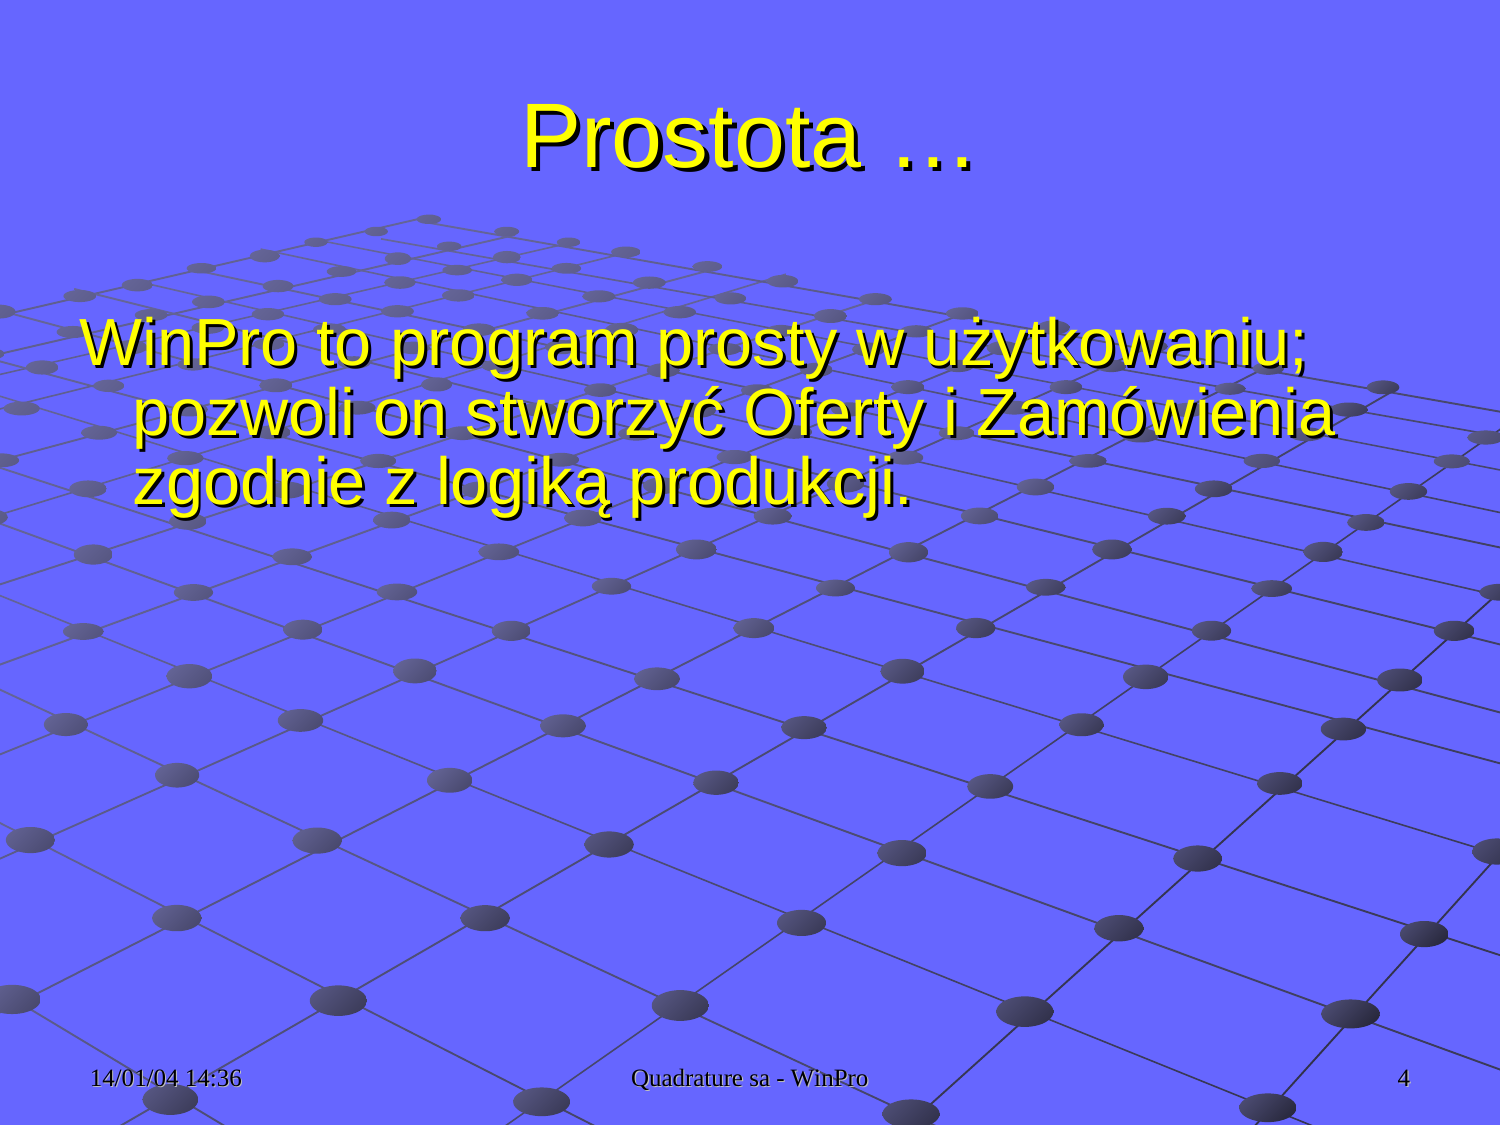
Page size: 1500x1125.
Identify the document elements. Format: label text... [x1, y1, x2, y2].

title Prostota … [75, 45, 1426, 233]
list WinPro to program prosty w użytkowaniu; pozwoli on stworzyć Oferty i Zamówienia zgodnie z logiką produkcji. [64, 302, 1415, 1083]
